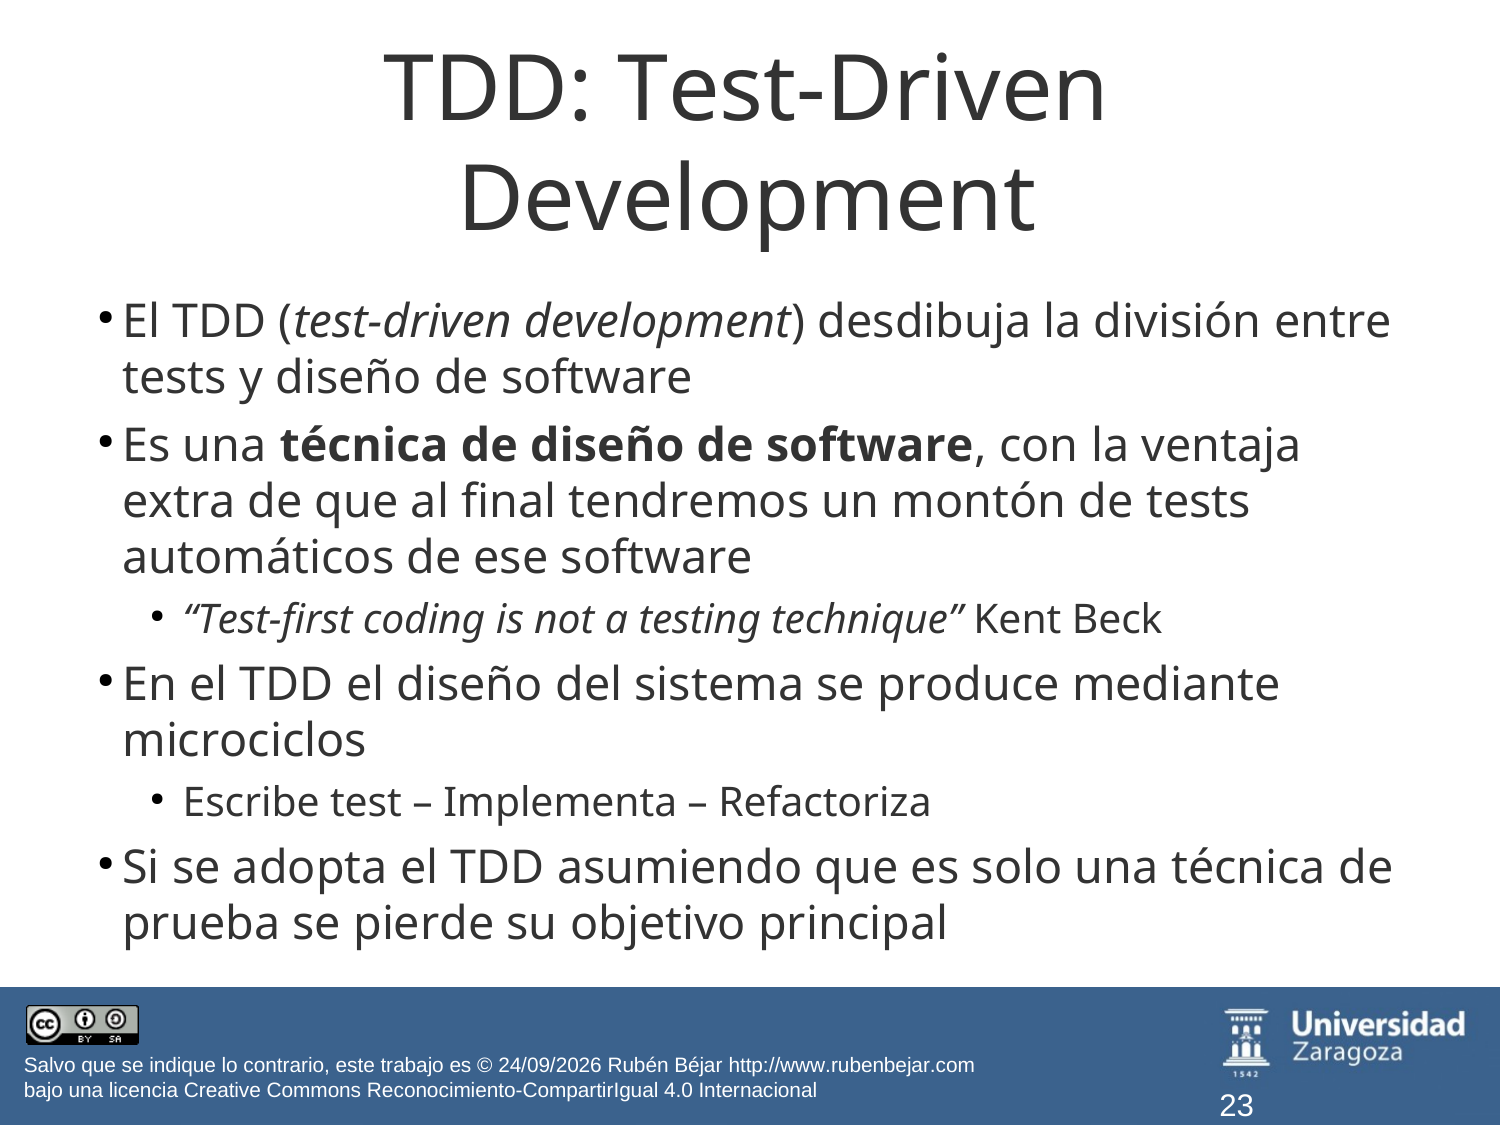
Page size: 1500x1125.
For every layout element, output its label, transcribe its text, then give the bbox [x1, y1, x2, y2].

list El TDD (test-driven development) desdibuja la división entre tests y diseño de software Es una técnica de diseño de software, con la ventaja extra de que al final tendremos un montón de tests automáticos de ese software “Test-first coding is not a testing technique” Kent Beck En el TDD el diseño del sistema se produce mediante microciclos Escribe test – Implementa – Refactoriza Si se adopta el TDD asumiendo que es solo una técnica de prueba se pierde su objetivo principal [82, 283, 1418, 957]
picture [0, 987, 1500, 1125]
title TDD: Test-Driven Development [74, 20, 1420, 257]
